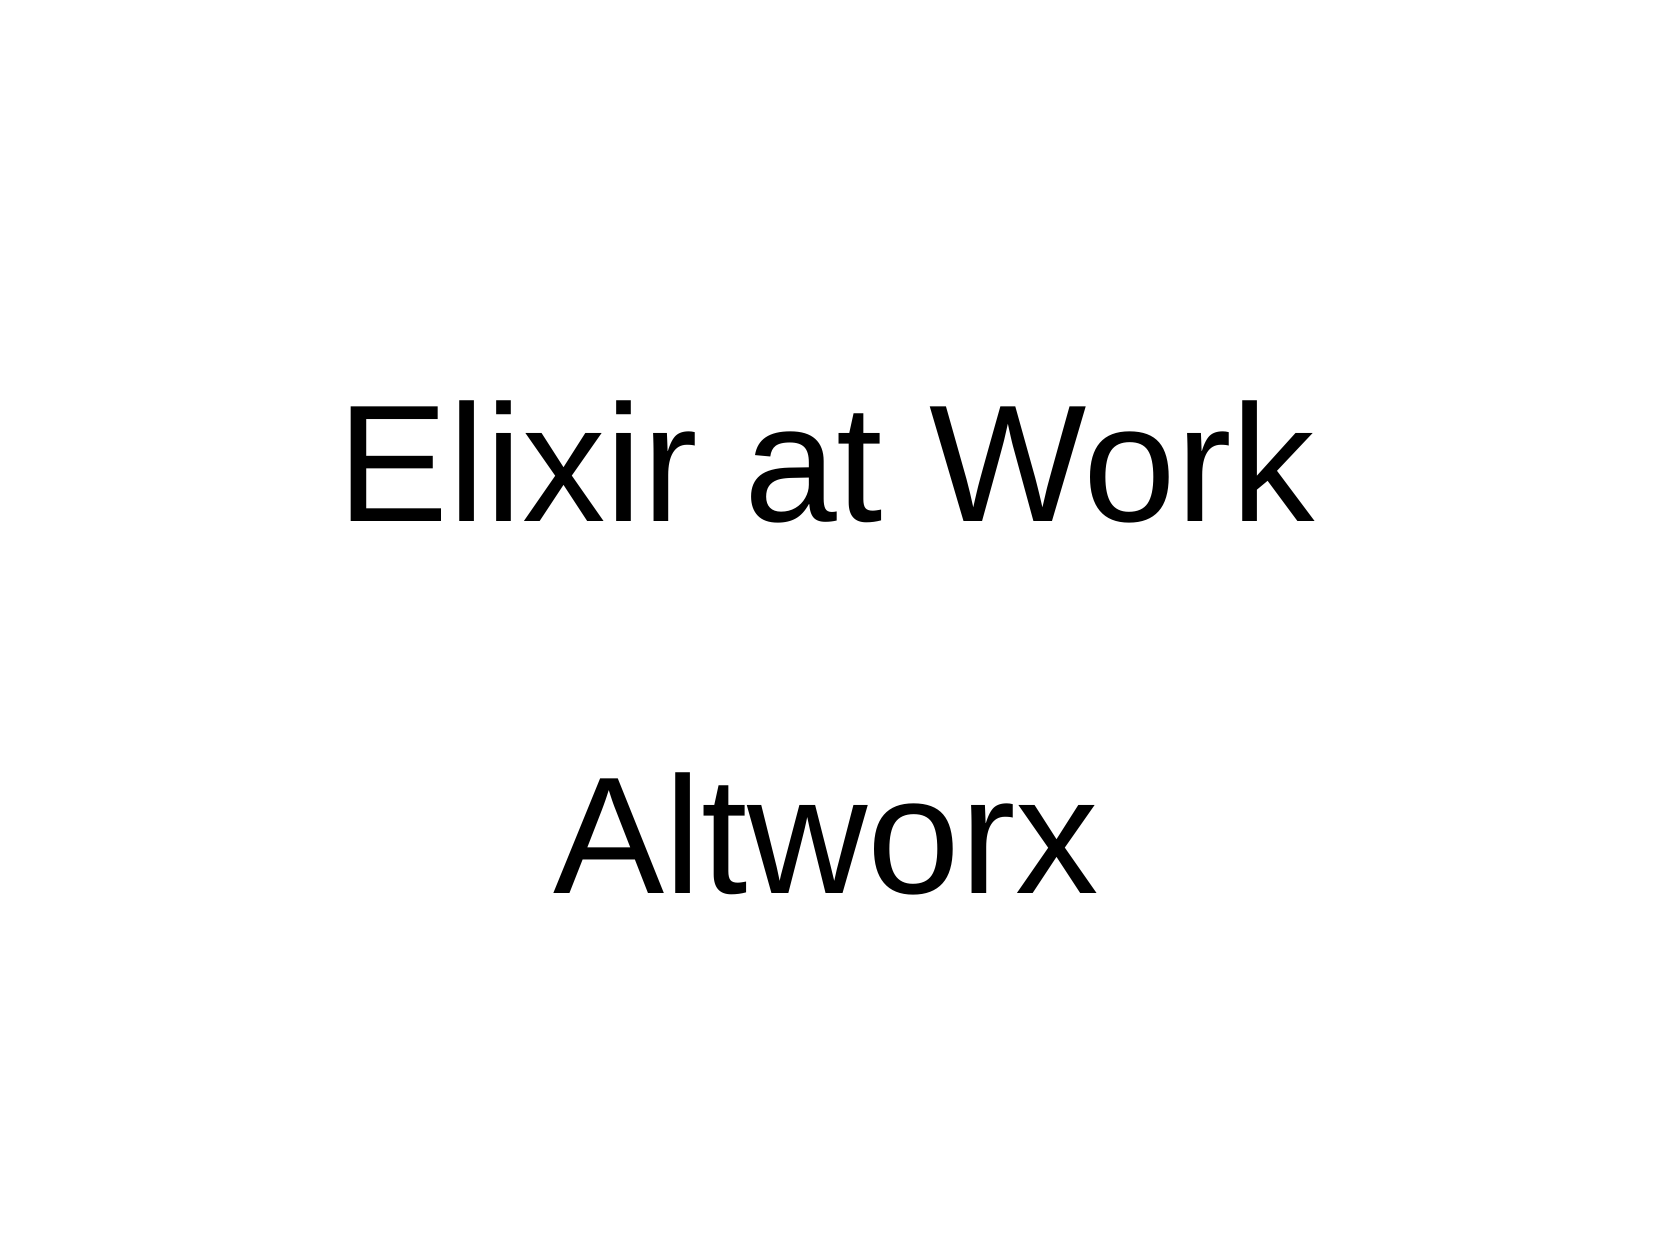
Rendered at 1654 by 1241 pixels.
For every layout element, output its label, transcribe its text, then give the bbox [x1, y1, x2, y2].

subtitle Elixir at Work Altworx [82, 290, 1571, 1010]
